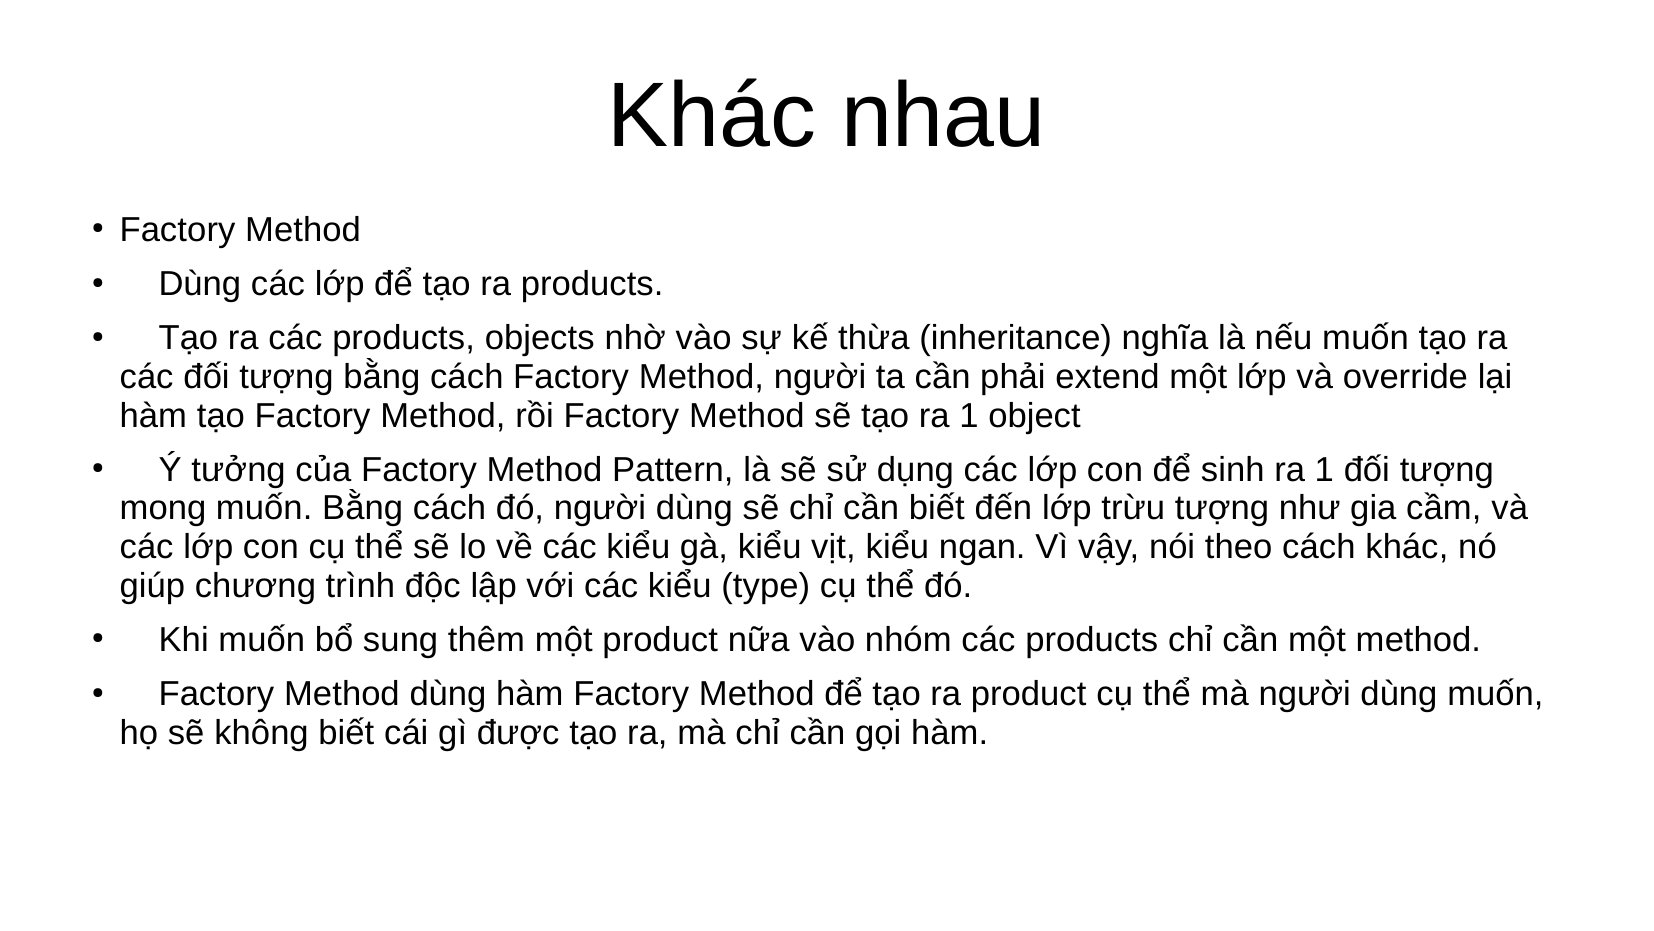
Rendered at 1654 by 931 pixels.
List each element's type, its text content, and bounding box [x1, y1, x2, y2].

list Factory Method Dùng các lớp để tạo ra products. Tạo ra các products, objects nhờ vào sự kế thừa (inheritance) nghĩa là nếu muốn tạo ra các đối tượng bằng cách Factory Method, người ta cần phải extend một lớp và override lại hàm tạo Factory Method, rồi Factory Method sẽ tạo ra 1 object Ý tưởng của Factory Method Pattern, là sẽ sử dụng các lớp con để sinh ra 1 đối tượng mong muốn. Bằng cách đó, người dùng sẽ chỉ cần biết đến lớp trừu tượng như gia cầm, và các lớp con cụ thể sẽ lo về các kiểu gà, kiểu vịt, kiểu ngan. Vì vậy, nói theo cách khác, nó giúp chương trình độc lập với các kiểu (type) cụ thể đó. Khi muốn bổ sung thêm một product nữa vào nhóm các products chỉ cần một method. Factory Method dùng hàm Factory Method để tạo ra product cụ thể mà người dùng muốn, họ sẽ không biết cái gì được tạo ra, mà chỉ cần gọi hàm. [82, 210, 1571, 758]
title Khác nhau [82, 37, 1571, 193]
